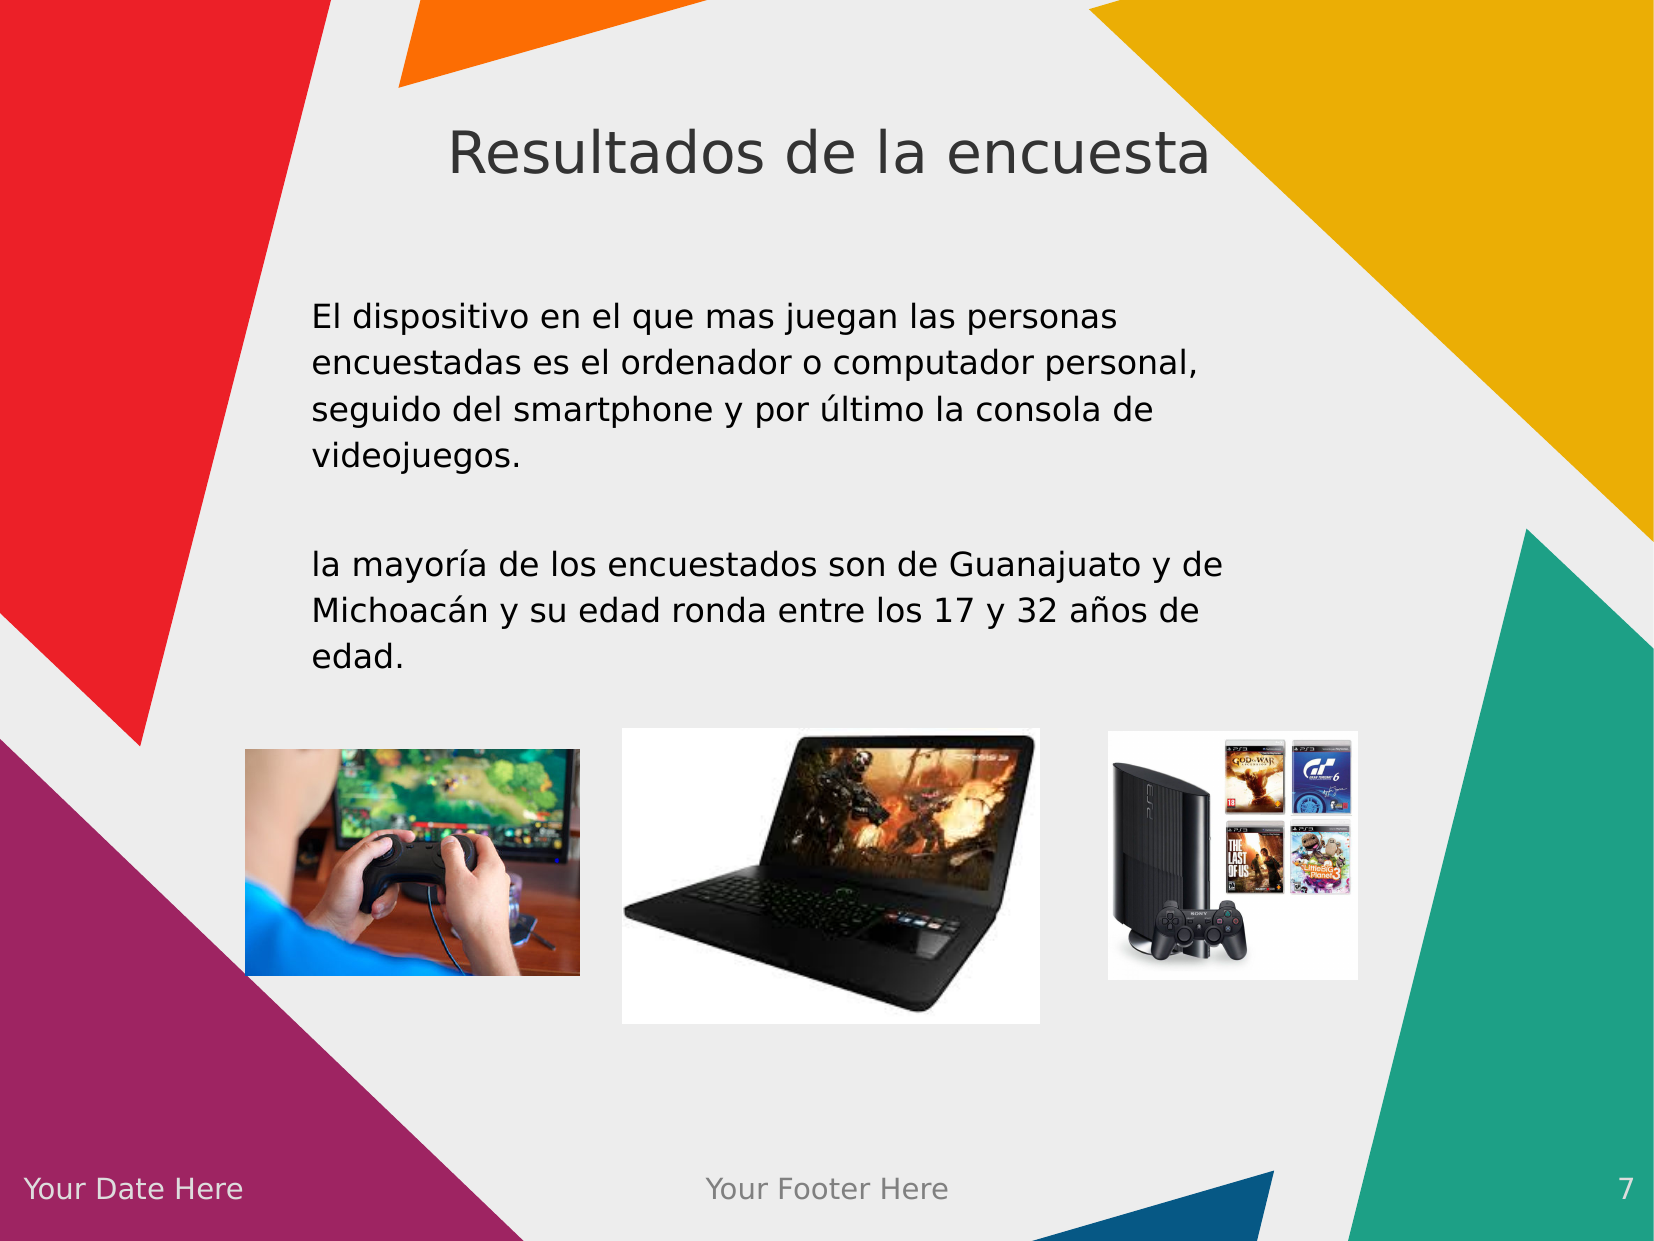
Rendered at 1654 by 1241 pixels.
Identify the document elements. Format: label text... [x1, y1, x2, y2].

picture [245, 749, 580, 976]
title Resultados de la encuesta [289, 49, 1372, 257]
picture [622, 728, 1040, 1024]
list El dispositivo en el que mas juegan las personas encuestadas es el ordenador o computador personal, seguido del smartphone y por último la consola de videojuegos. la mayoría de los encuestados son de Guanajuato y de Michoacán y su edad ronda entre los 17 y 32 años de edad. [275, 290, 1358, 1090]
picture [1108, 731, 1358, 981]
